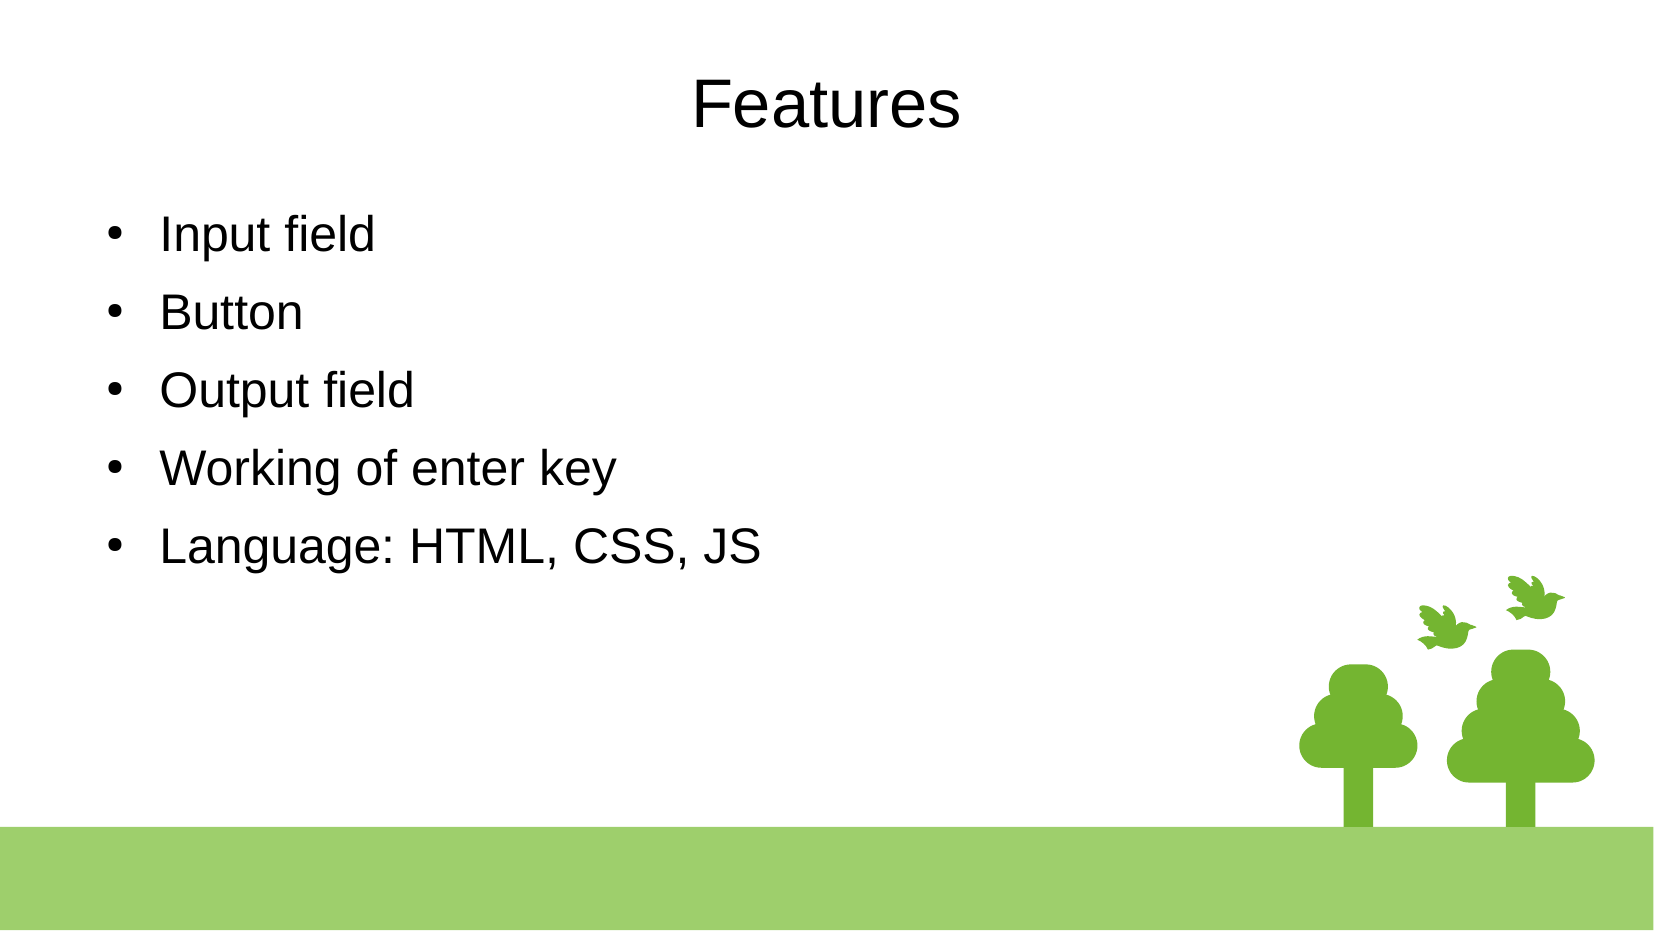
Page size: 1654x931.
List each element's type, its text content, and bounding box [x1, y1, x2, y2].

list Input field Button Output field Working of enter key Language: HTML, CSS, JS [88, 206, 1565, 739]
title Features [88, 29, 1565, 178]
